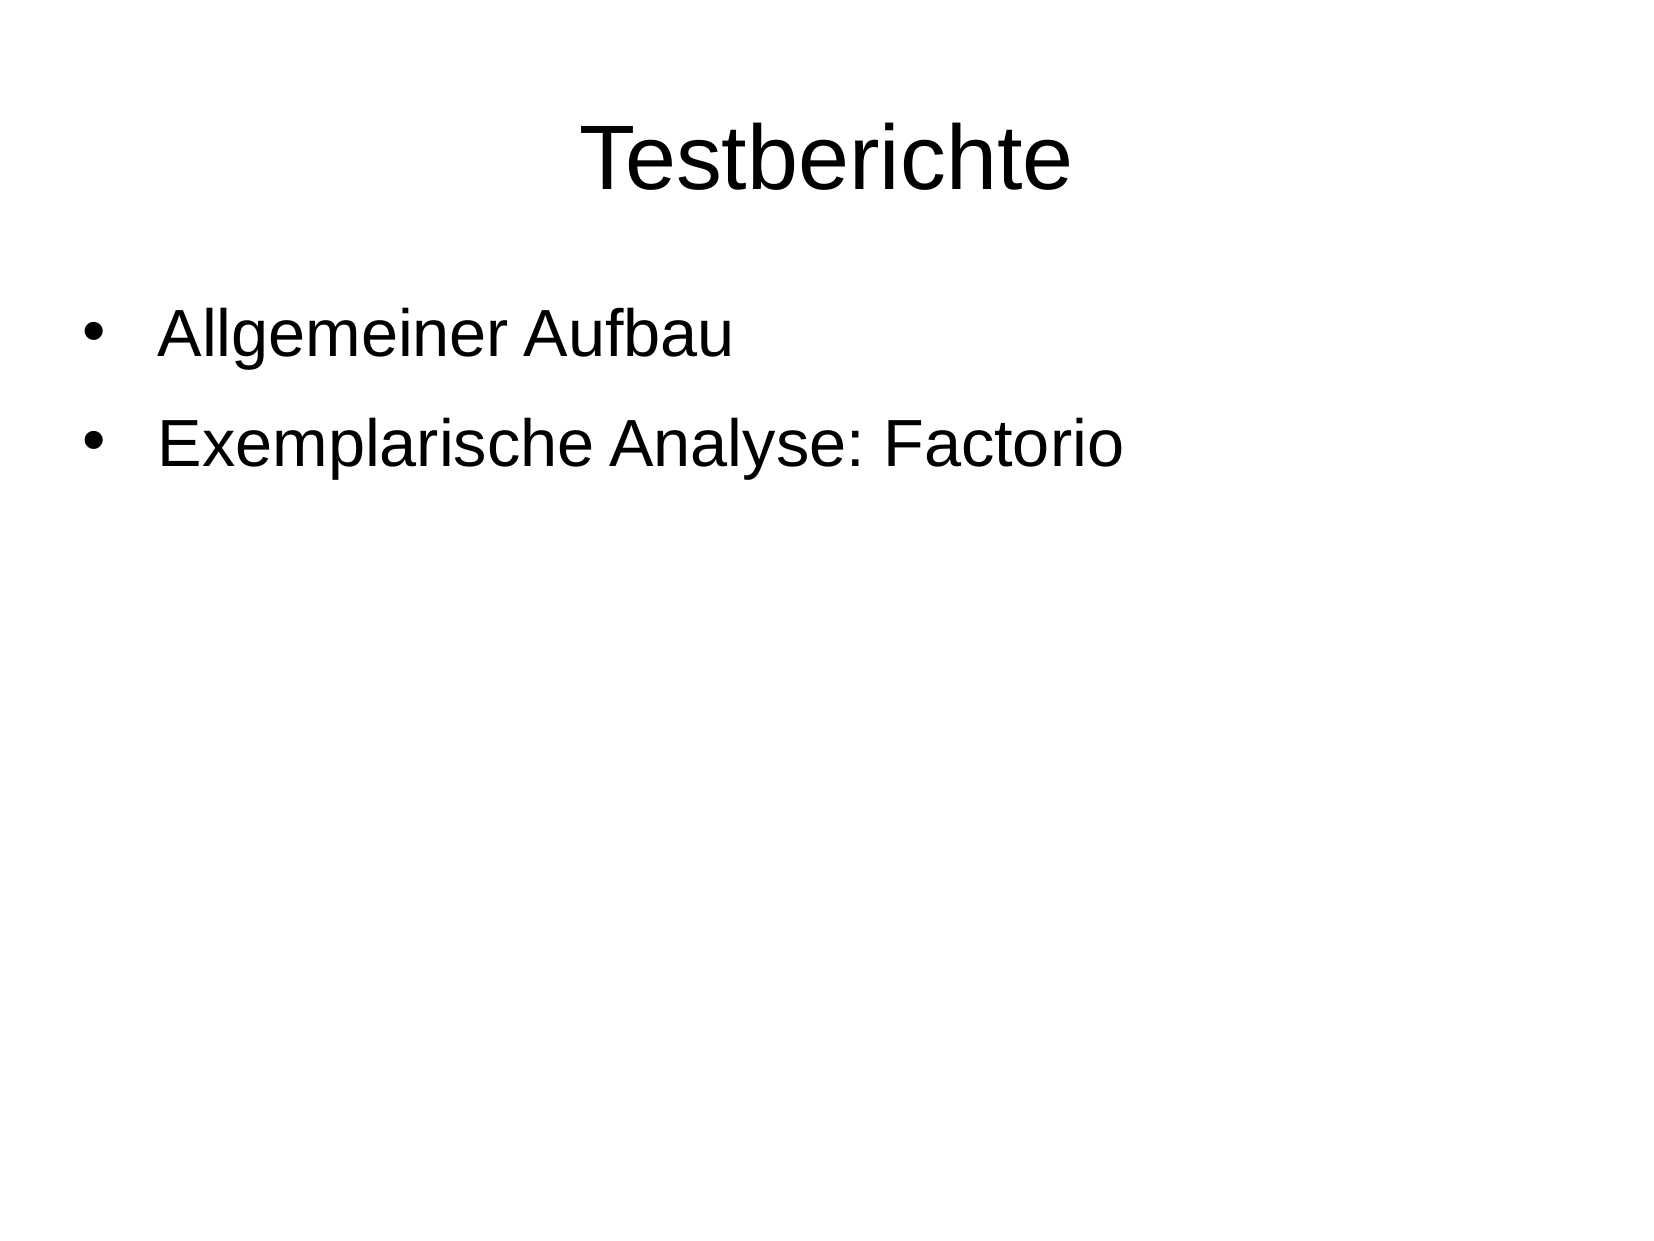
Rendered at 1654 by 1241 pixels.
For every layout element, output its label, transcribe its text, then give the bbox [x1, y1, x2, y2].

title Testberichte [82, 49, 1571, 257]
list Allgemeiner Aufbau Exemplarische Analyse: Factorio [82, 290, 1571, 1109]
